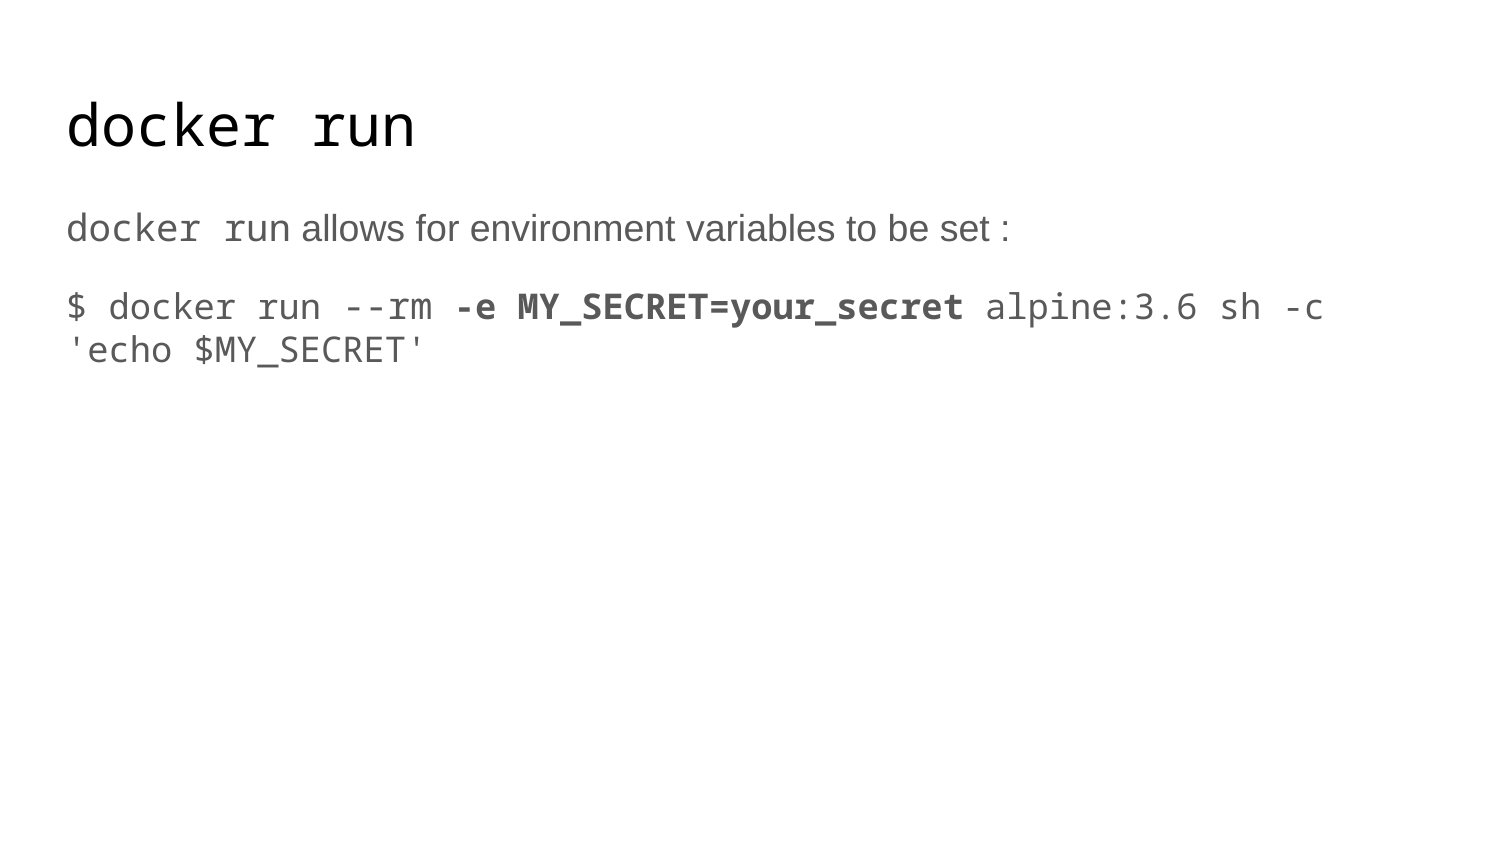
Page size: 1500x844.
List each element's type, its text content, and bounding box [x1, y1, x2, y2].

list docker run allows for environment variables to be set : $ docker run --rm -e MY_SECRET=your_secret alpine:3.6 sh -c 'echo $MY_SECRET' [51, 189, 1449, 750]
title docker run [51, 72, 1449, 167]
